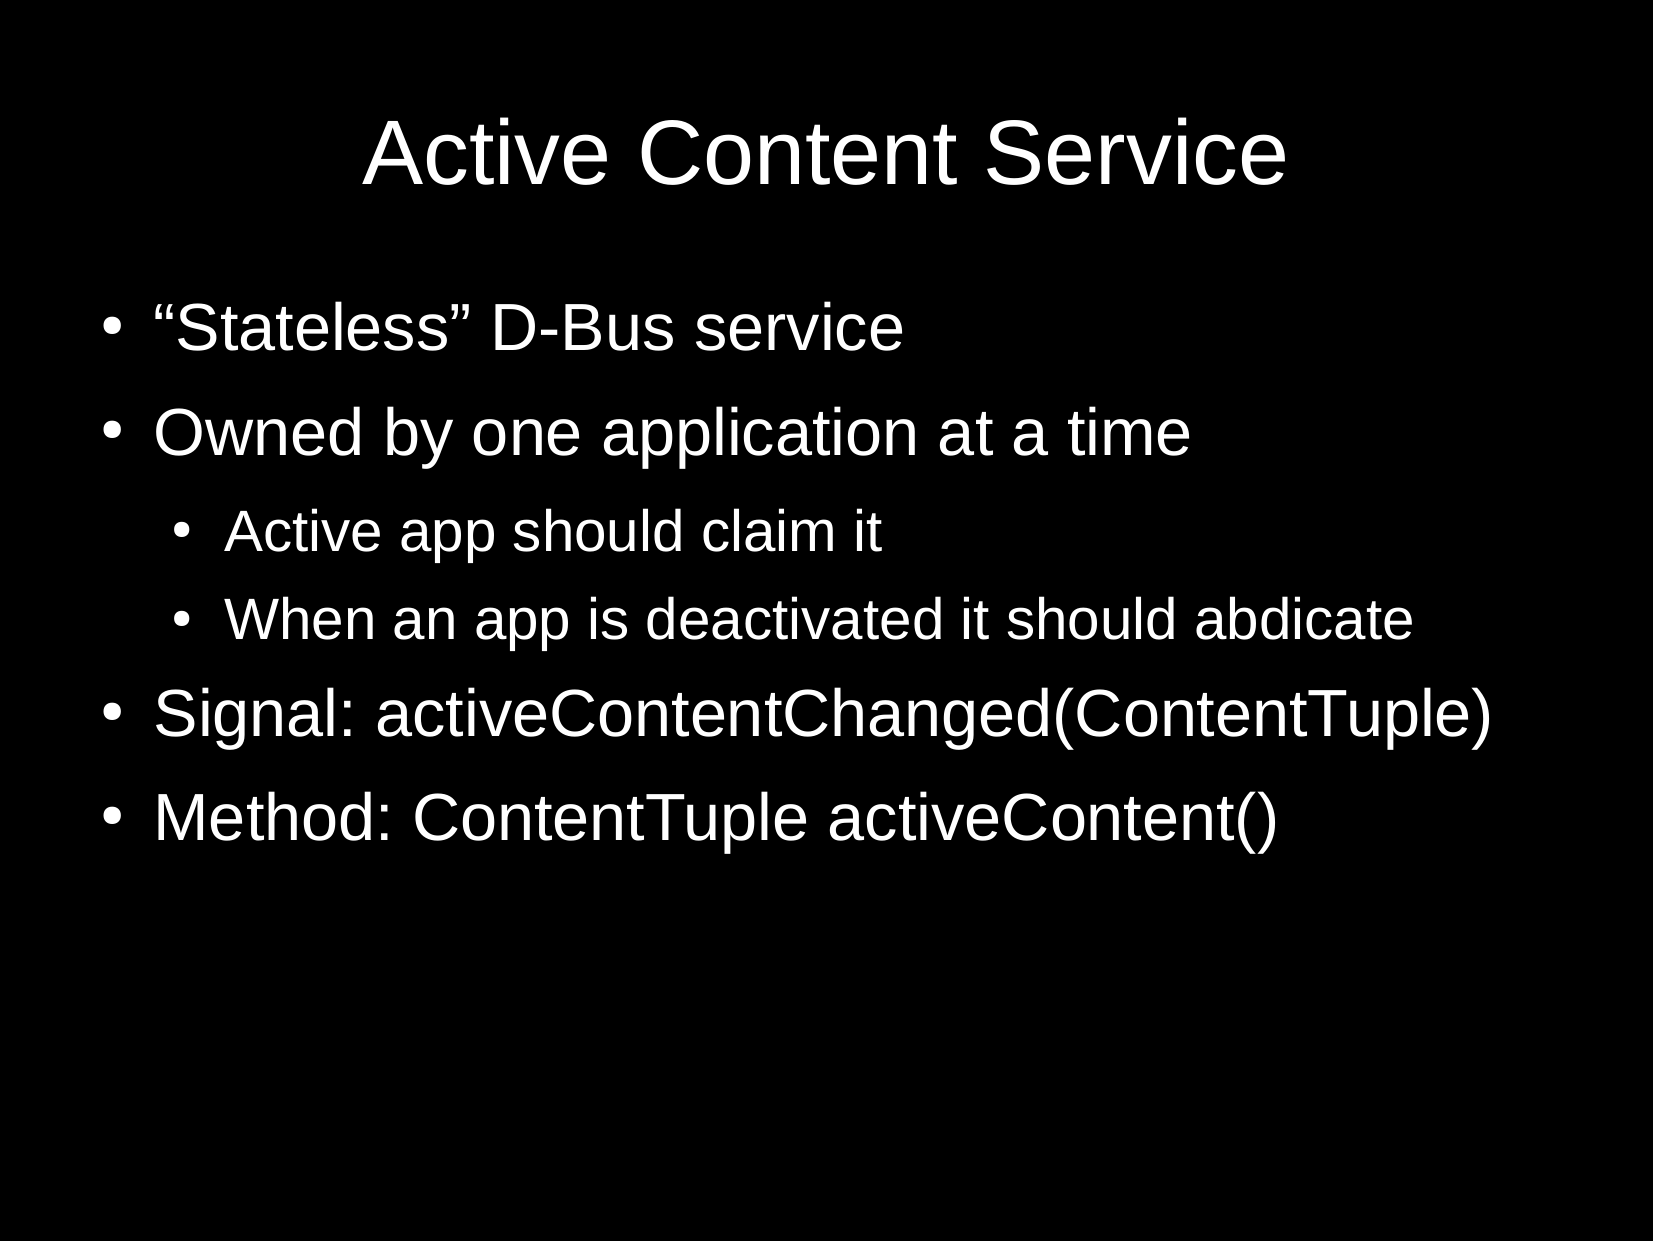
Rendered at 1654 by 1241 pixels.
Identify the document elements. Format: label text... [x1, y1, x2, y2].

list “Stateless” D-Bus service Owned by one application at a time Active app should claim it When an app is deactivated it should abdicate Signal: activeContentChanged(ContentTuple) Method: ContentTuple activeContent() [82, 290, 1571, 1109]
title Active Content Service [82, 49, 1571, 257]
